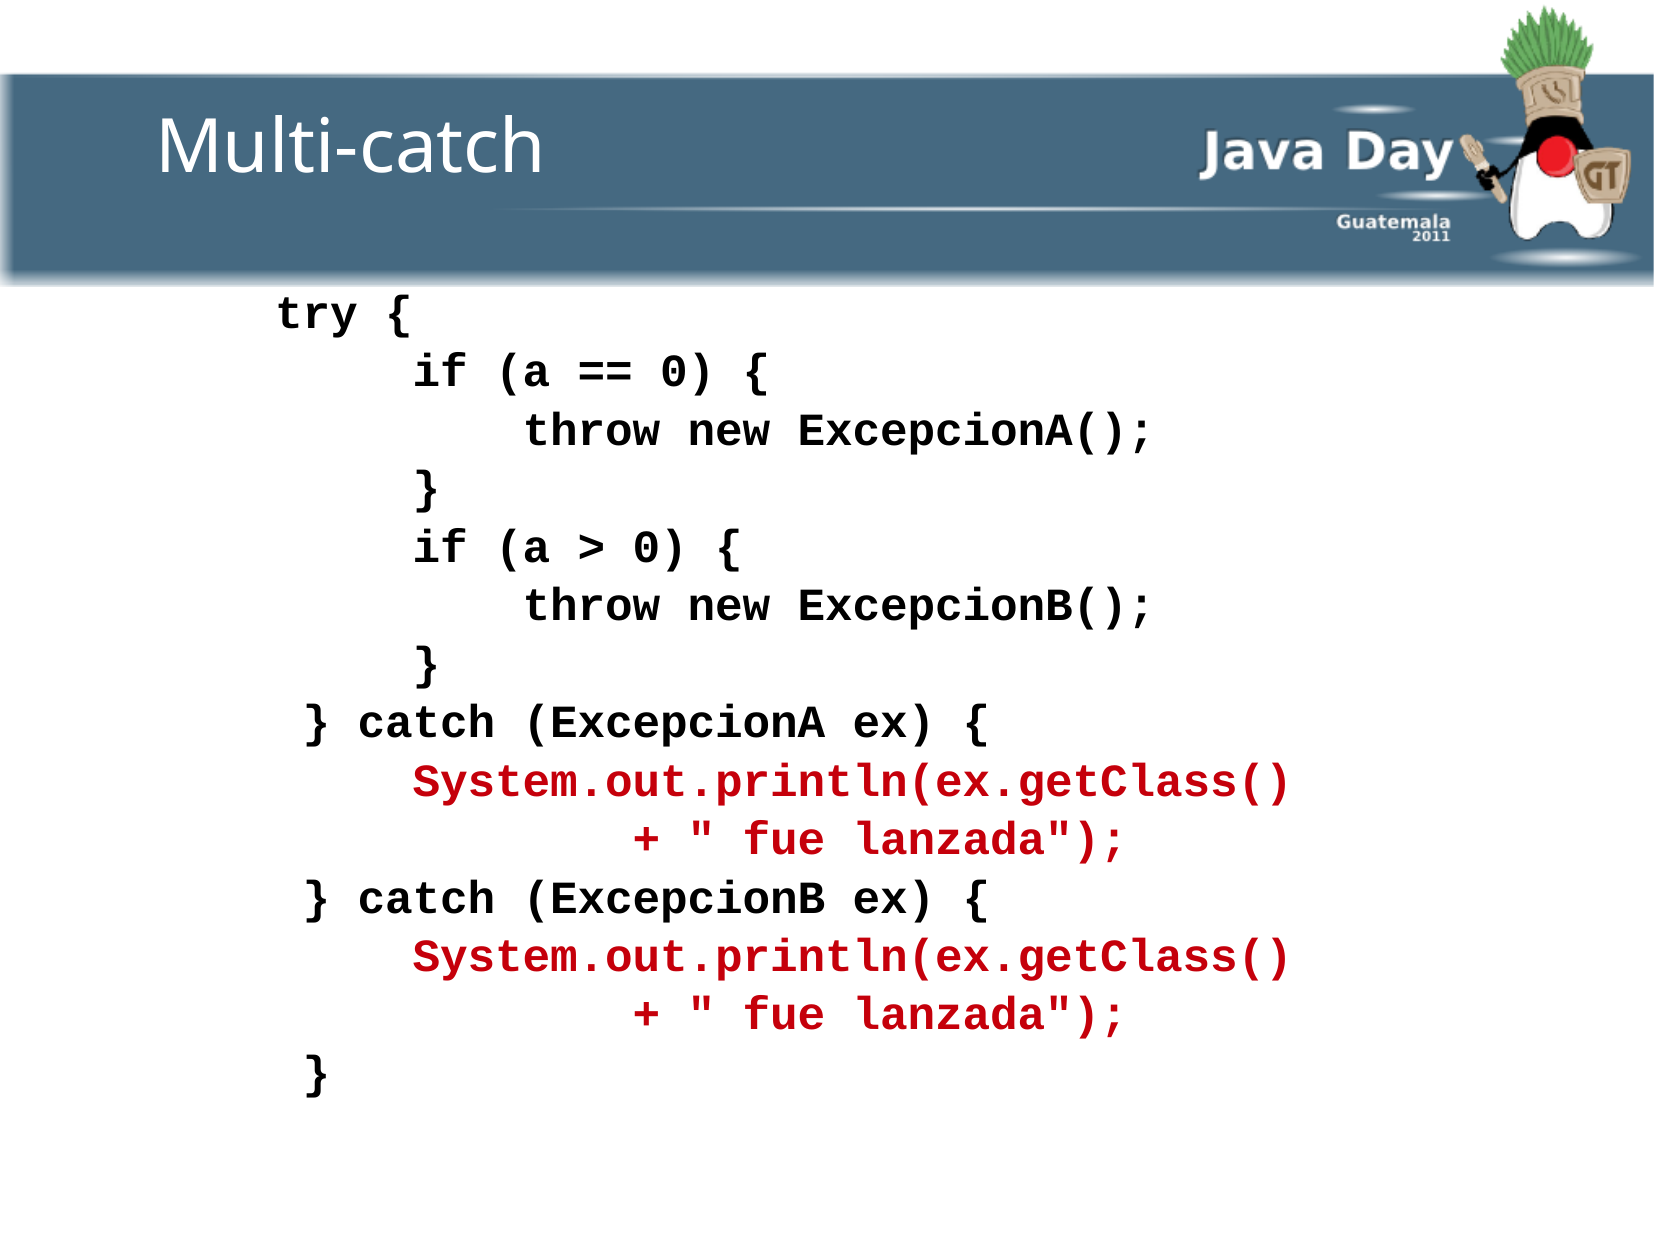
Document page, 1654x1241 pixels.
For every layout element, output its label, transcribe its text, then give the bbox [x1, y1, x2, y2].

picture [0, 3, 1654, 287]
list try { if (a == 0) { throw new ExcepcionA(); } if (a > 0) { throw new ExcepcionB(); } } catch (ExcepcionA ex) { System.out.println(ex.getClass() + " fue lanzada"); } catch (ExcepcionB ex) { System.out.println(ex.getClass() + " fue lanzada"); } [82, 290, 1571, 1109]
title Multi-catch [154, 94, 1527, 198]
